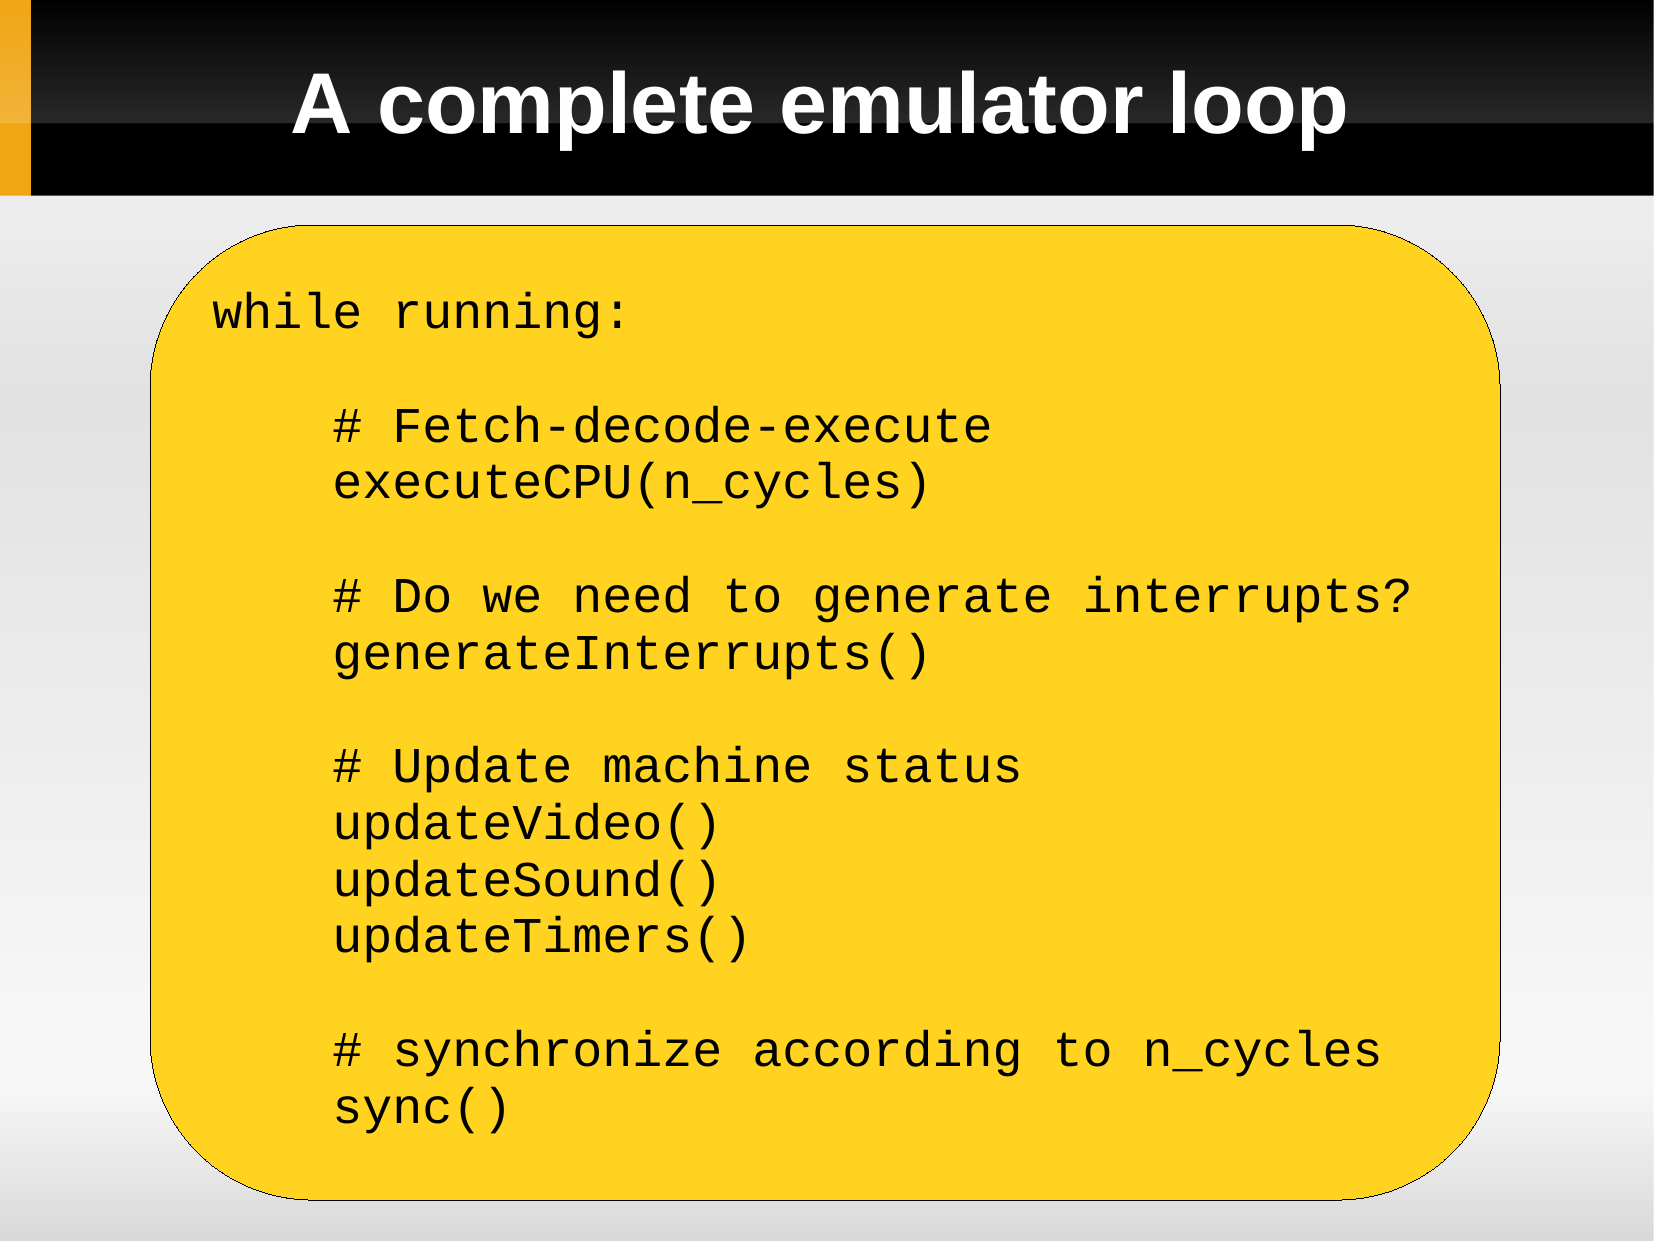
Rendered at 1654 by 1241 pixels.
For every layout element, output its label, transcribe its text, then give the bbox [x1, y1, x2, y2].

picture [0, 0, 1654, 1241]
text_box while running: # Fetch-decode-execute executeCPU(n_cycles) # Do we need to generate interrupts? generateInterrupts() # Update machine status updateVideo() updateSound() updateTimers() # synchronize according to n_cycles sync() [150, 225, 1501, 1201]
title A complete emulator loop [76, 0, 1565, 208]
